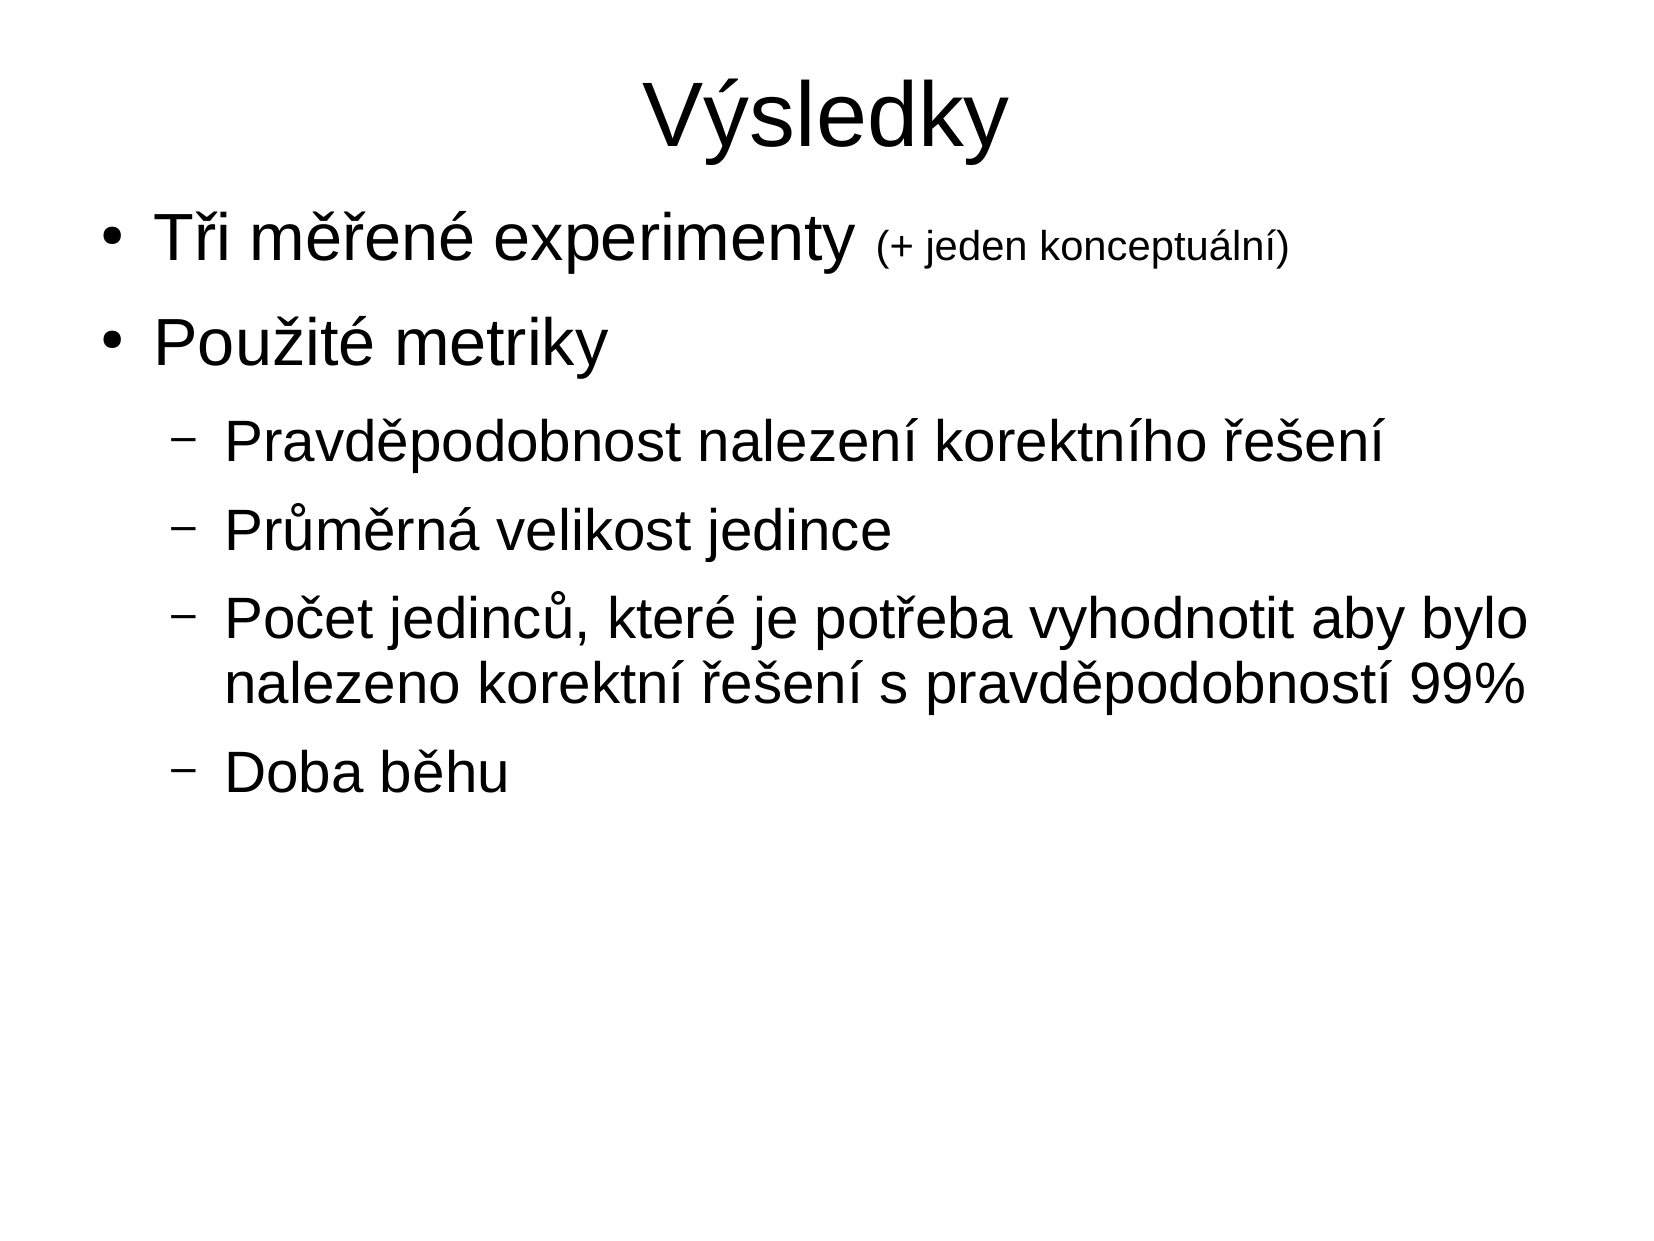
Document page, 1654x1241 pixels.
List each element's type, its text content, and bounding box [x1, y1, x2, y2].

title Výsledky [82, 49, 1571, 181]
list Tři měřené experimenty (+ jeden konceptuální) Použité metriky Pravděpodobnost nalezení korektního řešení Průměrná velikost jedince Počet jedinců, které je potřeba vyhodnotit aby bylo nalezeno korektní řešení s pravděpodobností 99% Doba běhu [82, 200, 1538, 1241]
